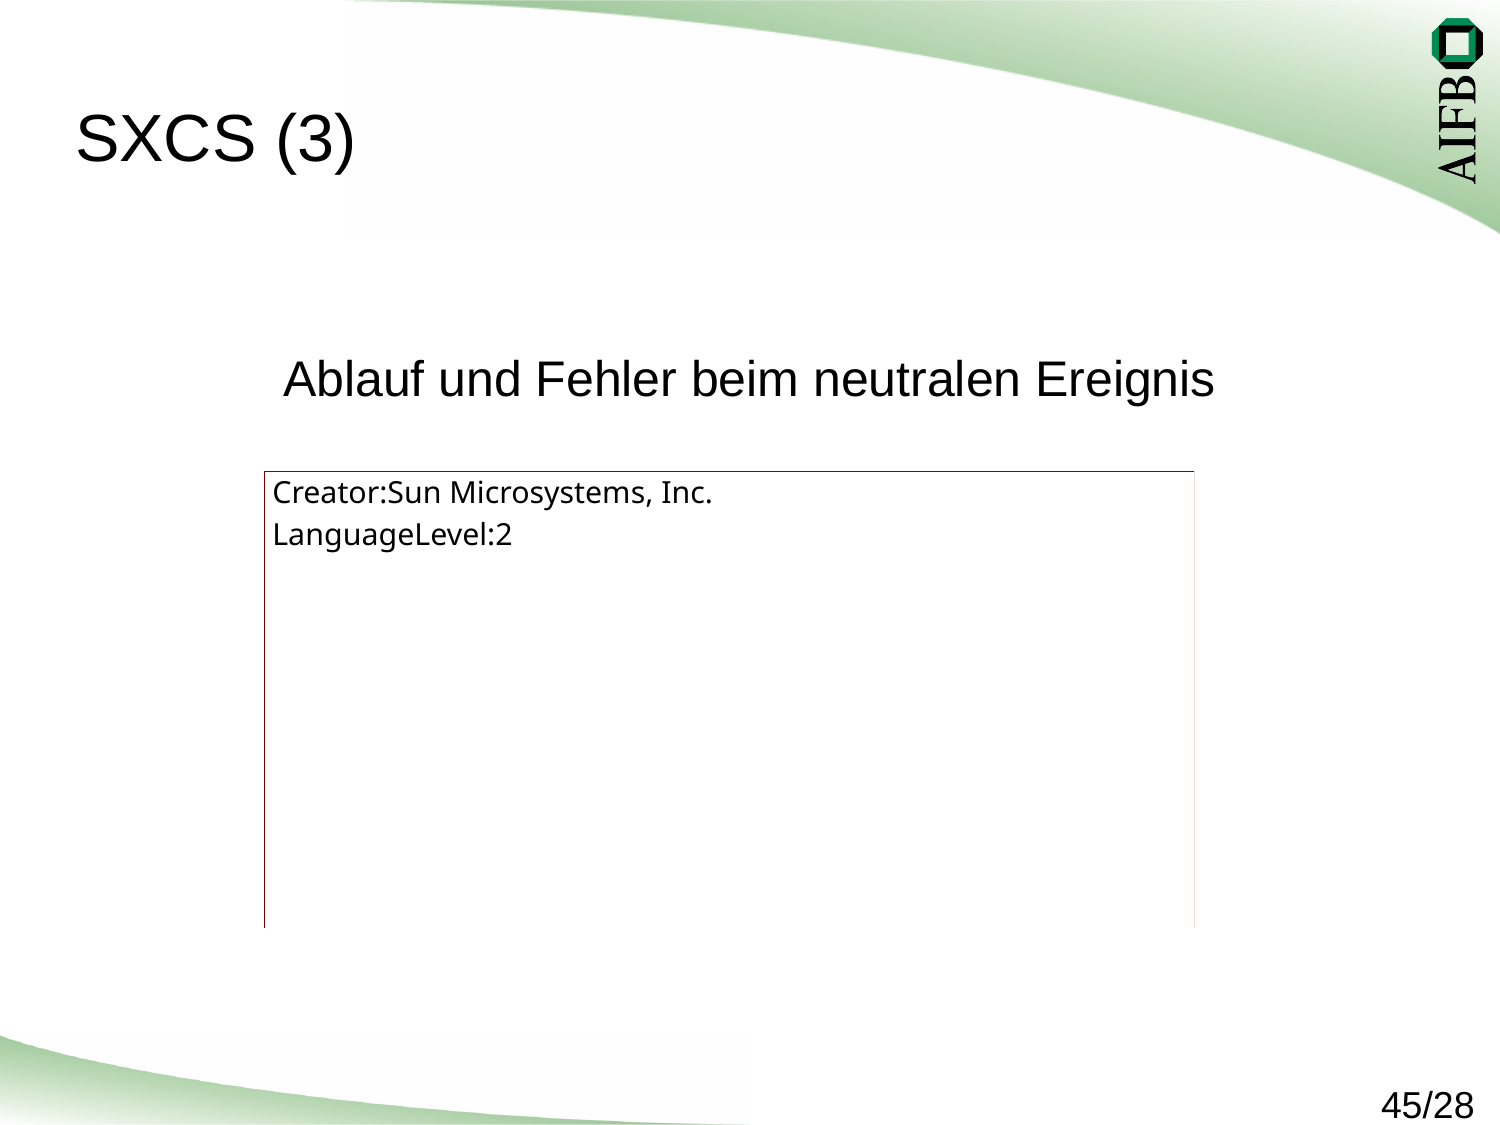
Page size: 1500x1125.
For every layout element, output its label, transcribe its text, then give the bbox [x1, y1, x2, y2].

picture [345, 0, 1500, 234]
picture [0, 1035, 751, 1125]
subtitle Ablauf und Fehler beim neutralen Ereignis [75, 269, 1425, 999]
title SXCS (3) [75, 44, 1425, 233]
